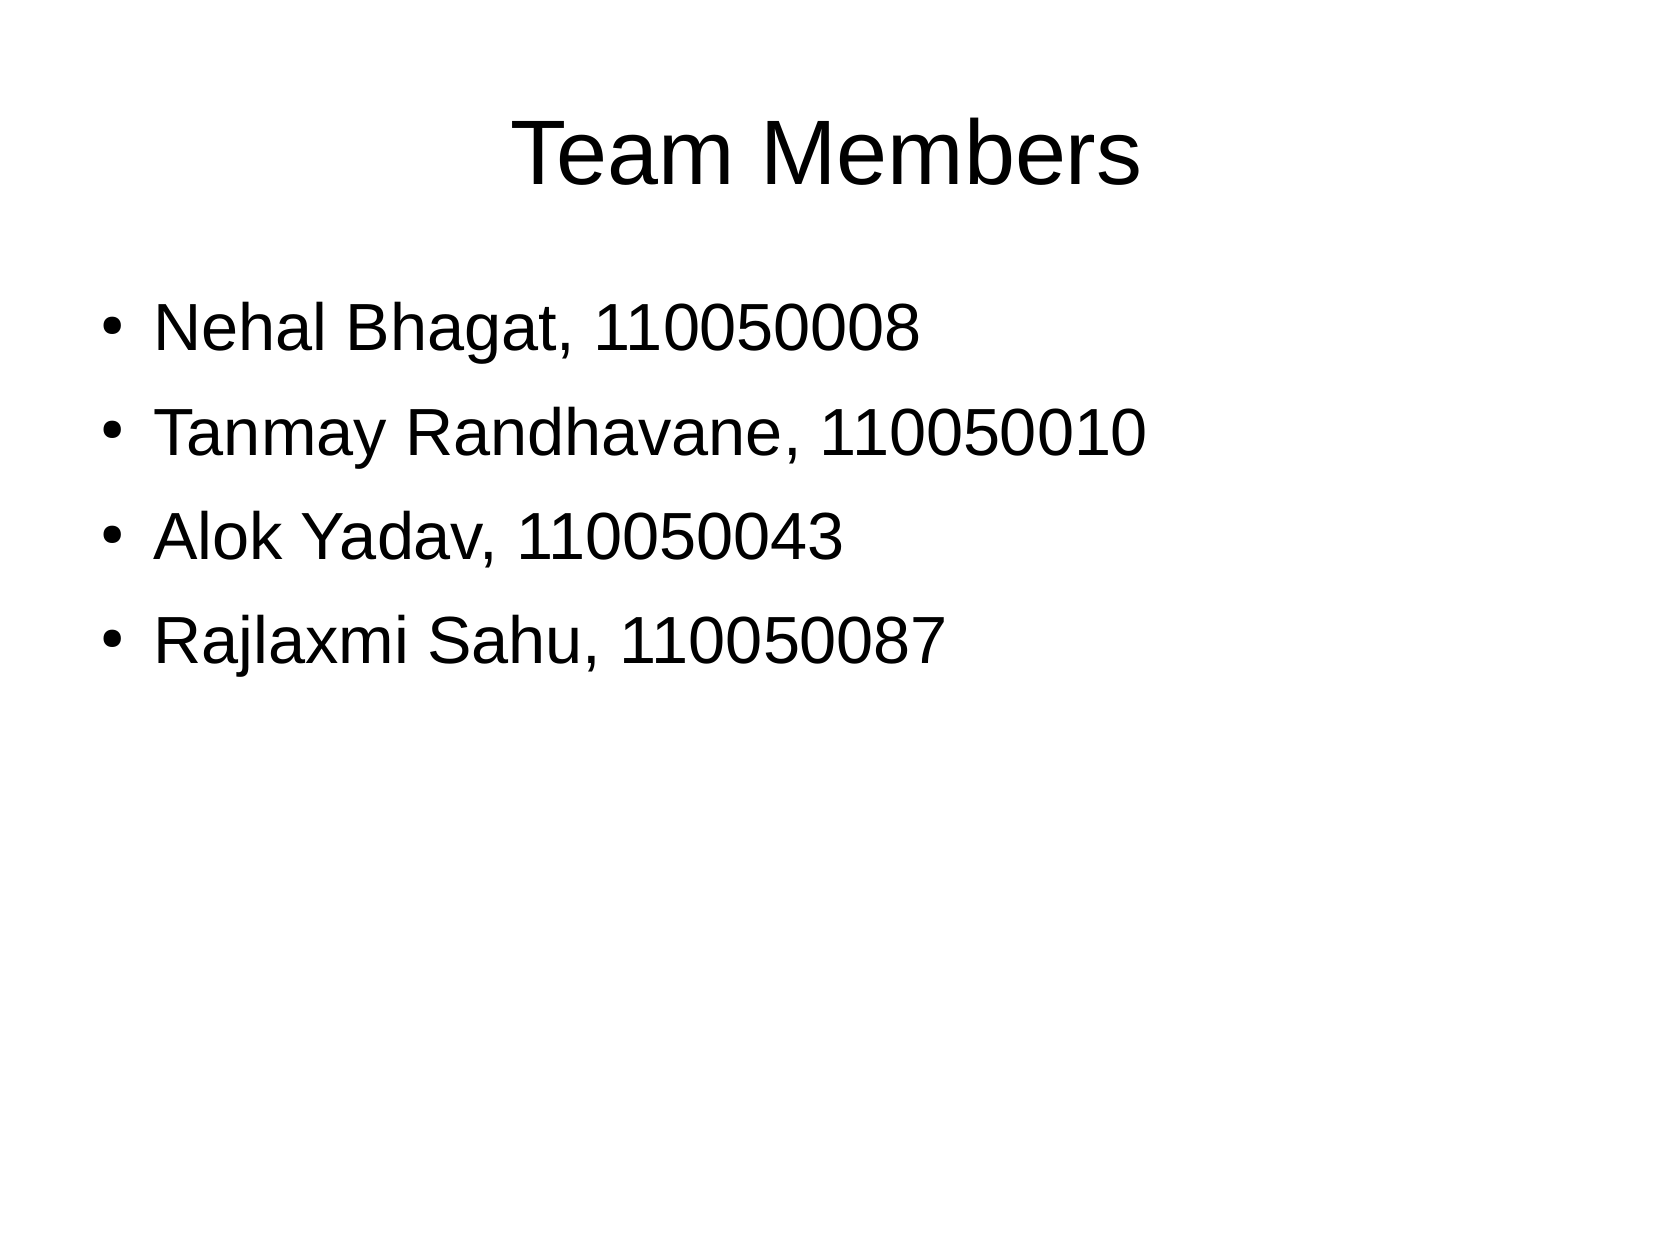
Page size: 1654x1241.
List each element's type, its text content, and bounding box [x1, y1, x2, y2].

list Nehal Bhagat, 110050008 Tanmay Randhavane, 110050010 Alok Yadav, 110050043 Rajlaxmi Sahu, 110050087 [82, 290, 1538, 1010]
title Team Members [82, 49, 1571, 257]
